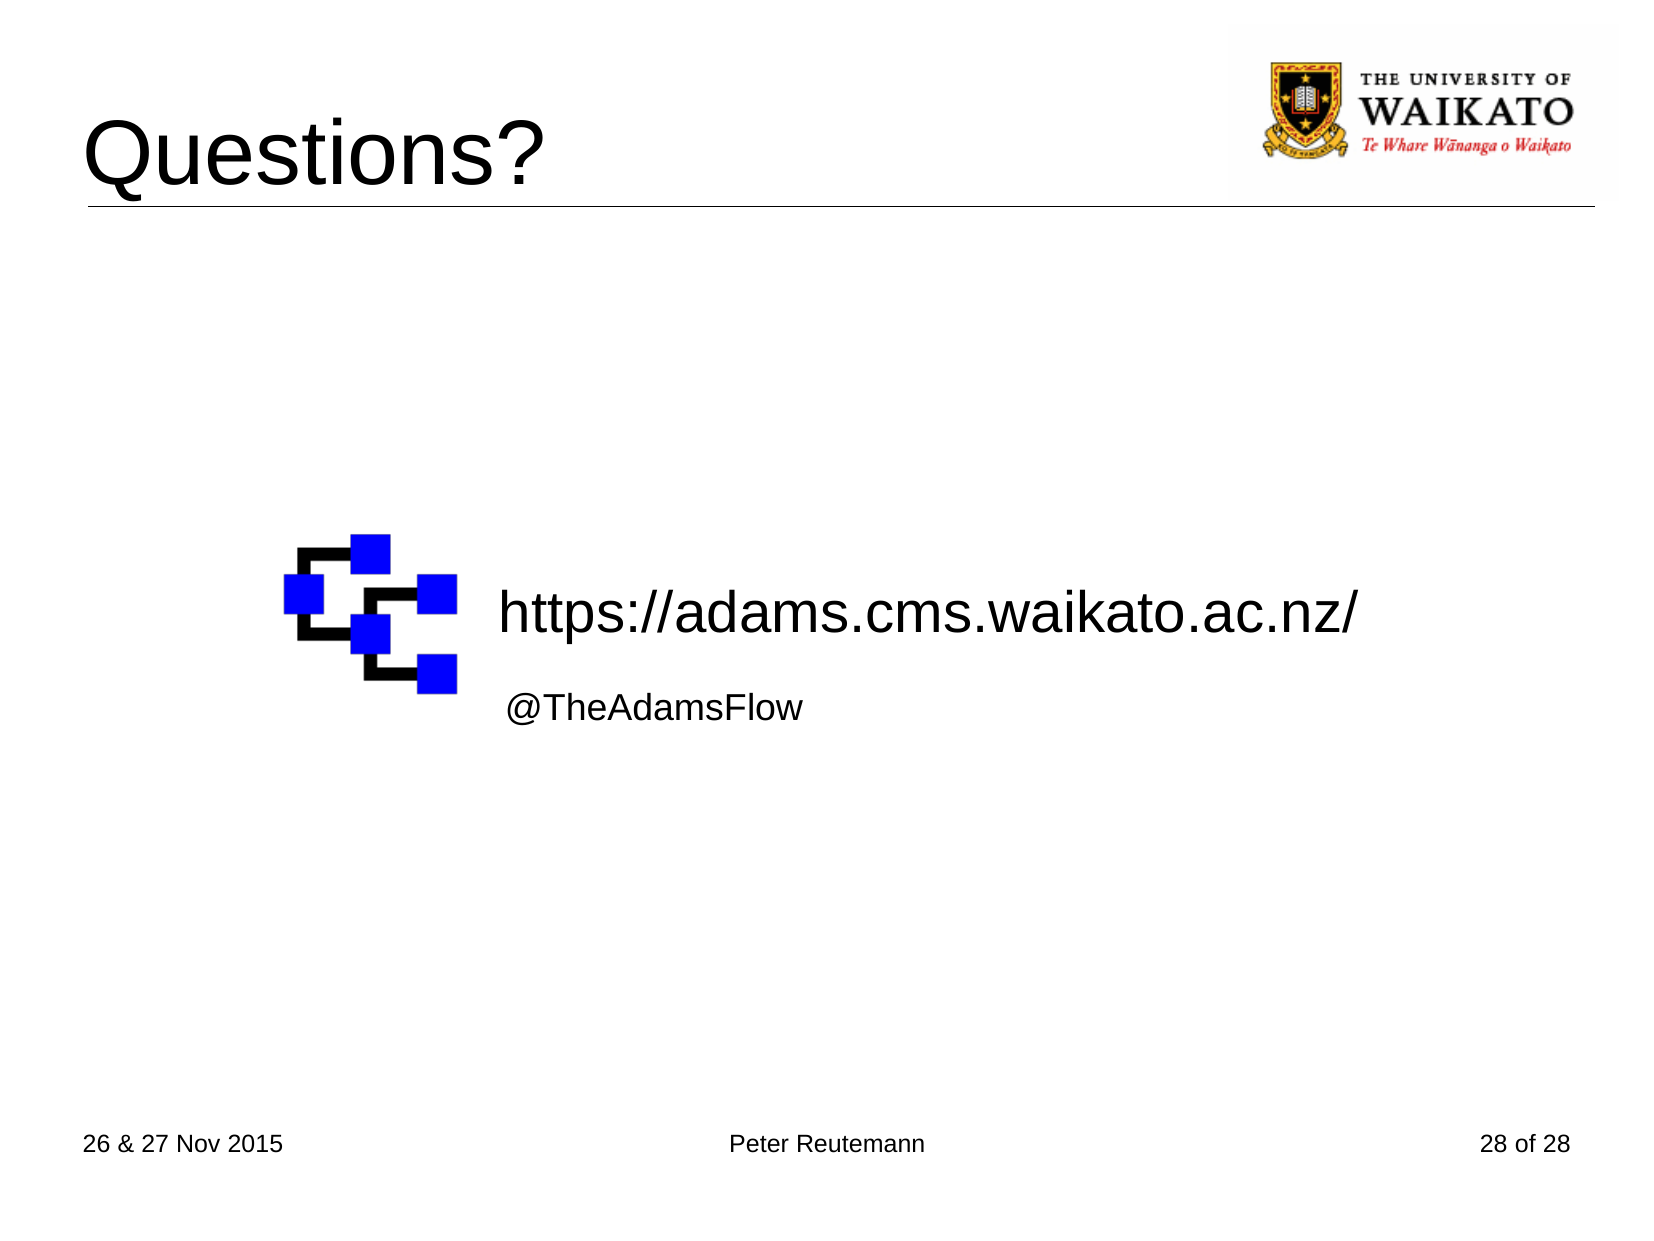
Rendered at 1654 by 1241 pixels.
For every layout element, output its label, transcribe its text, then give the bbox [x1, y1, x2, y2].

text_box @TheAdamsFlow [490, 679, 1140, 736]
title Questions? [82, 49, 1571, 257]
text_box https://adams.cms.waikato.ac.nz/ [484, 572, 1418, 653]
picture [1228, 24, 1619, 201]
picture [271, 508, 484, 721]
